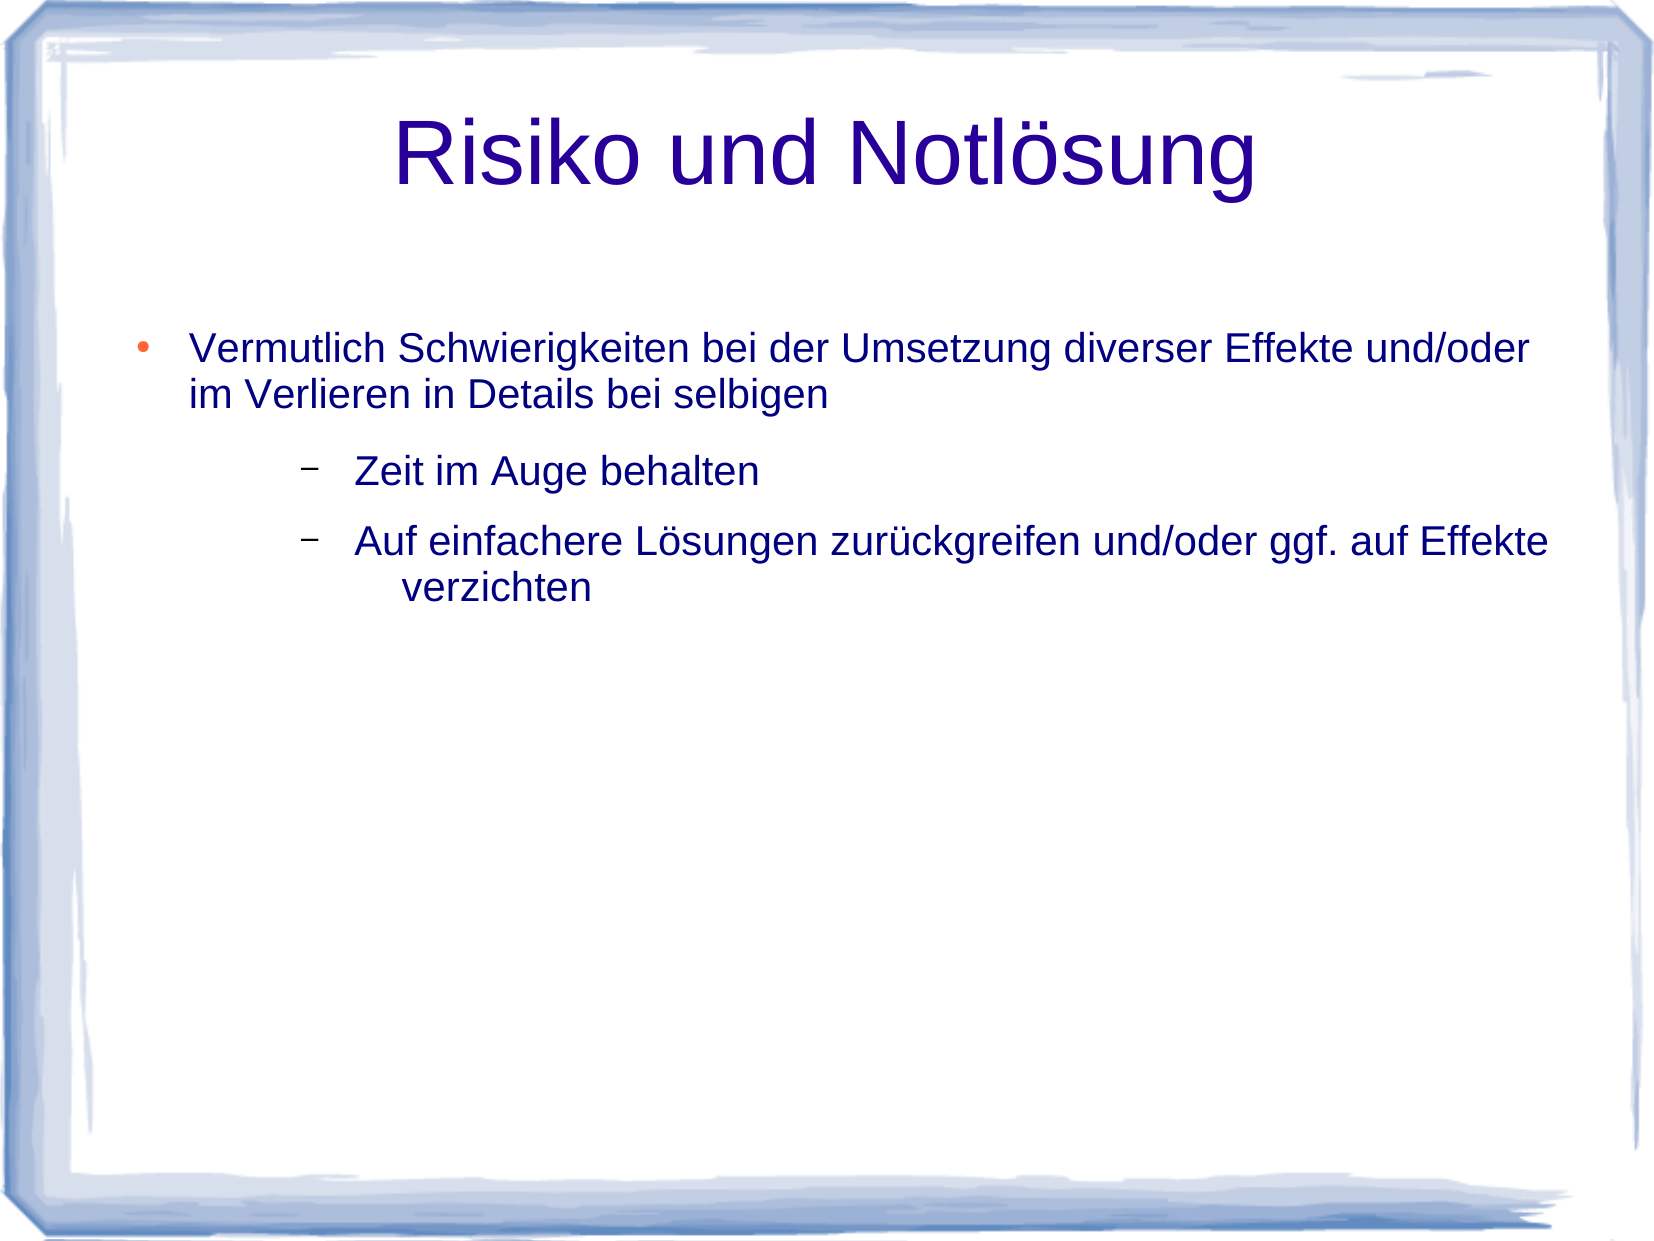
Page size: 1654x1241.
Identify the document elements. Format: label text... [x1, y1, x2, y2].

picture [0, 0, 1654, 1241]
title Risiko und Notlösung [82, 49, 1571, 257]
list Vermutlich Schwierigkeiten bei der Umsetzung diverser Effekte und/oder im Verlieren in Details bei selbigen Zeit im Auge behalten Auf einfachere Lösungen zurückgreifen und/oder ggf. auf Effekte verzichten [118, 324, 1571, 1004]
